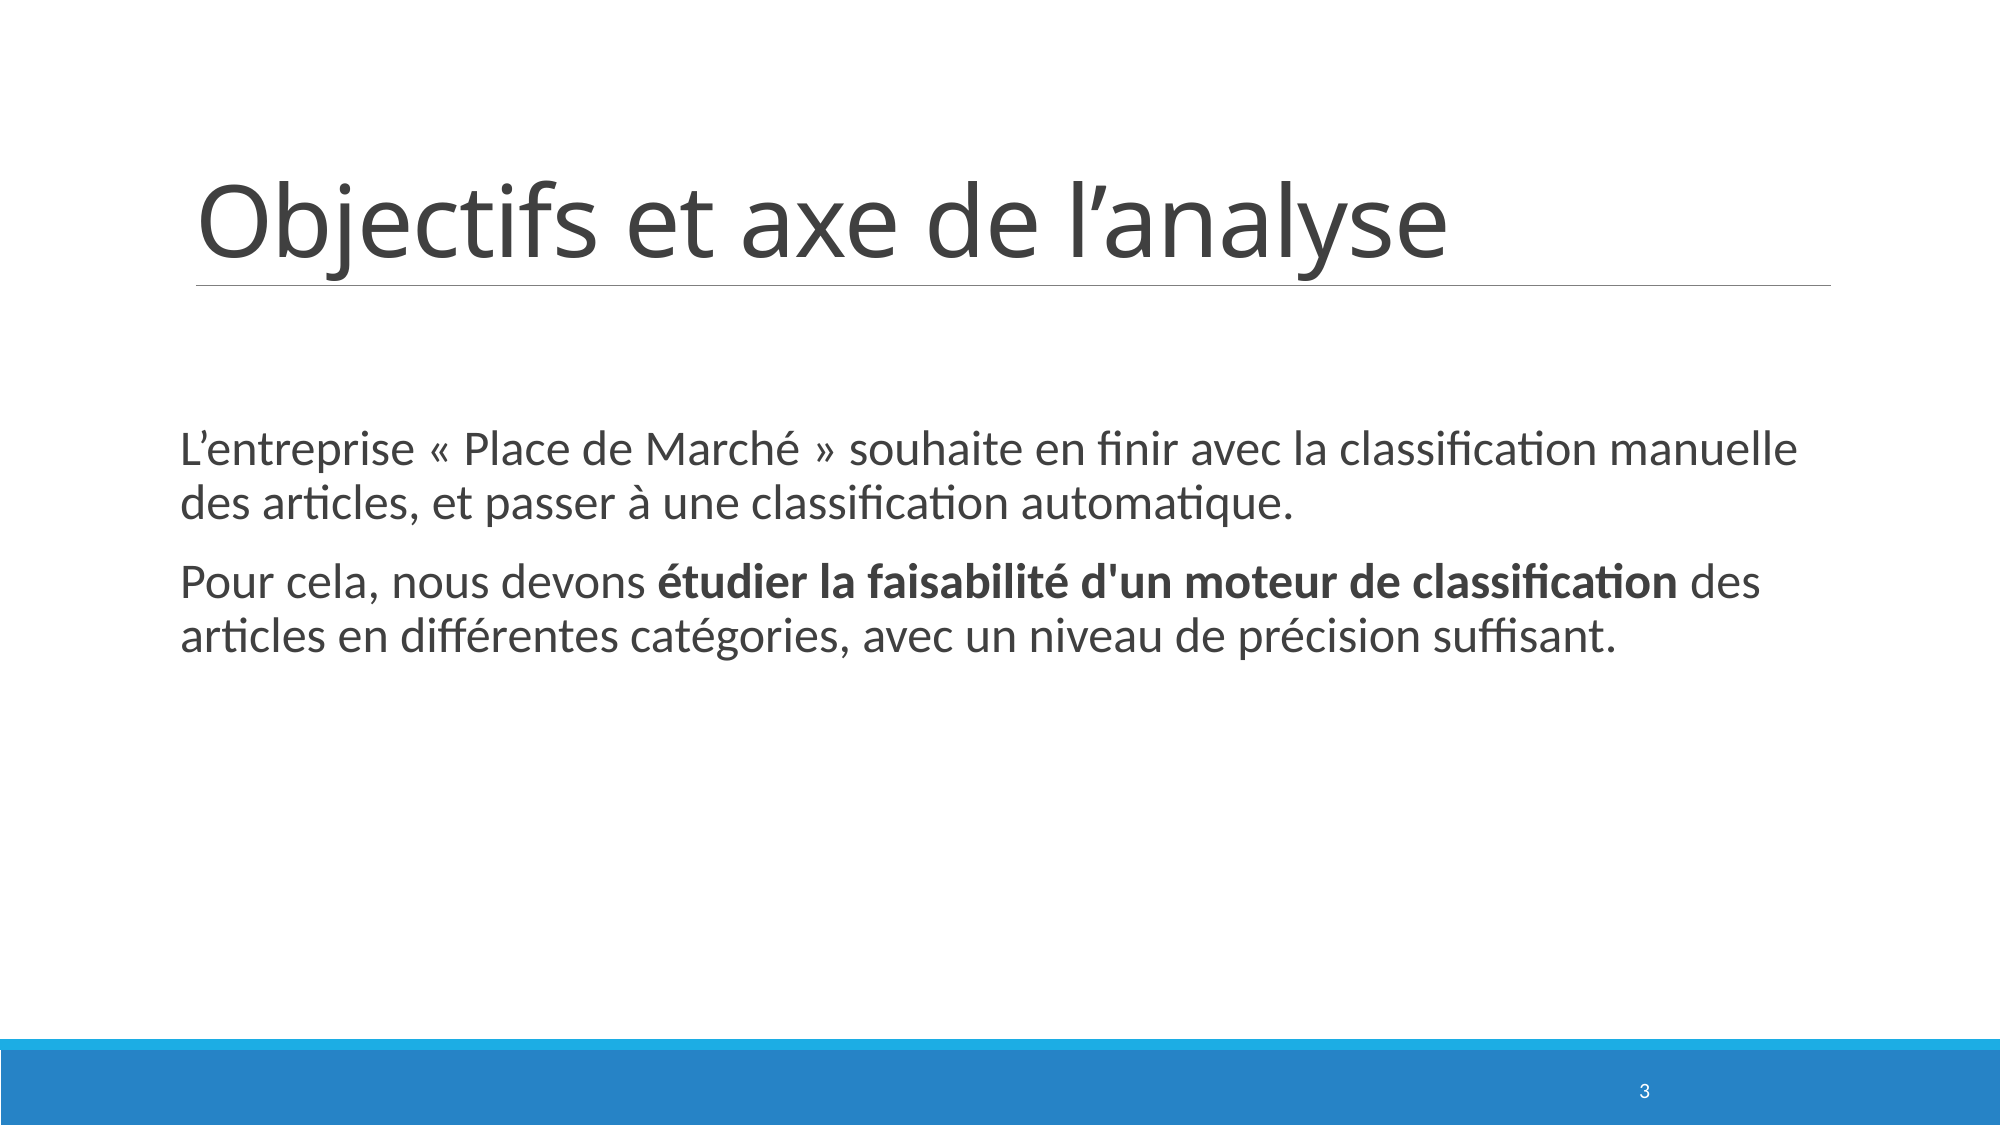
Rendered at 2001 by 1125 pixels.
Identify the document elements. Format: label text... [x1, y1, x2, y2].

list L’entreprise « Place de Marché » souhaite en finir avec la classification manuelle des articles, et passer à une classification automatique. Pour cela, nous devons étudier la faisabilité d'un moteur de classification des articles en différentes catégories, avec un niveau de précision suffisant. [180, 414, 1831, 963]
title Objectifs et axe de l’analyse [180, 47, 1831, 286]
text_box [1624, 1059, 1840, 1120]
